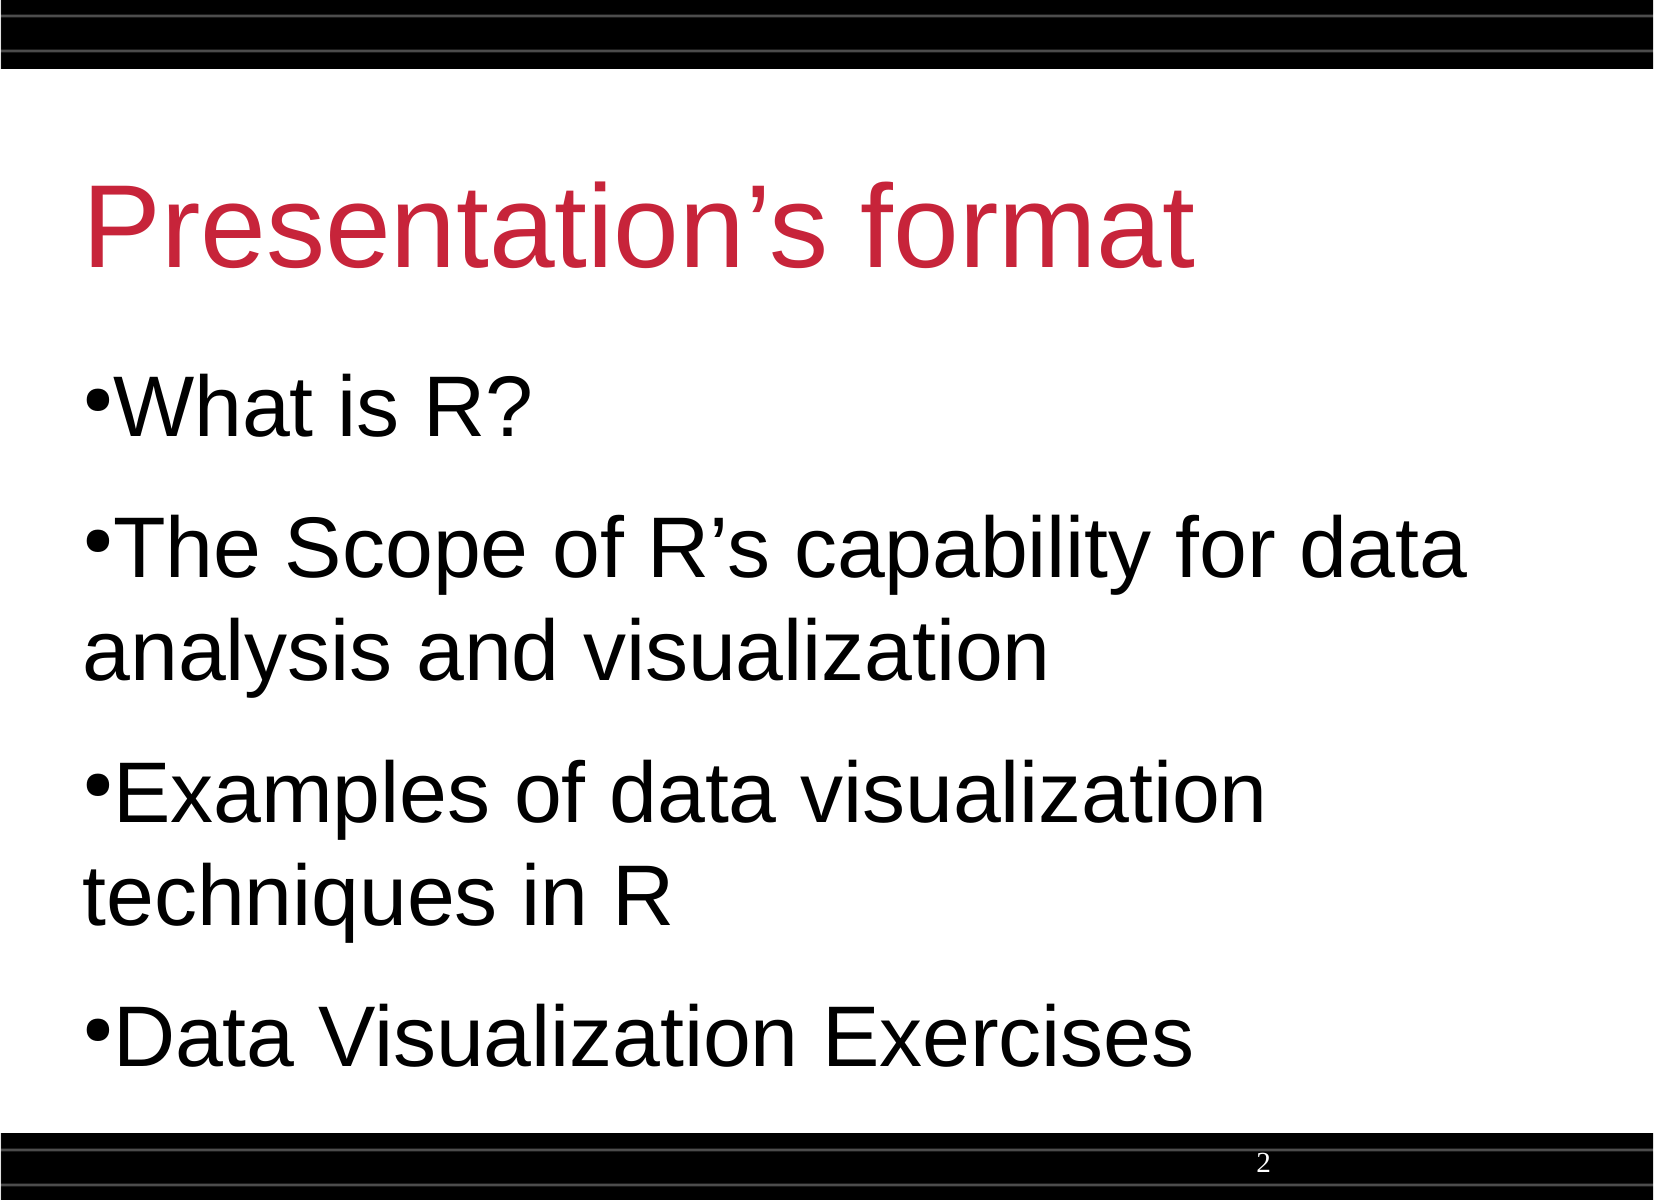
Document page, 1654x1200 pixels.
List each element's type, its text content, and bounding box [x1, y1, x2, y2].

title Presentation’s format [82, 119, 1571, 320]
list What is R? The Scope of R’s capability for data analysis and visualization Examples of data visualization techniques in R Data Visualization Exercises [82, 350, 1571, 1098]
